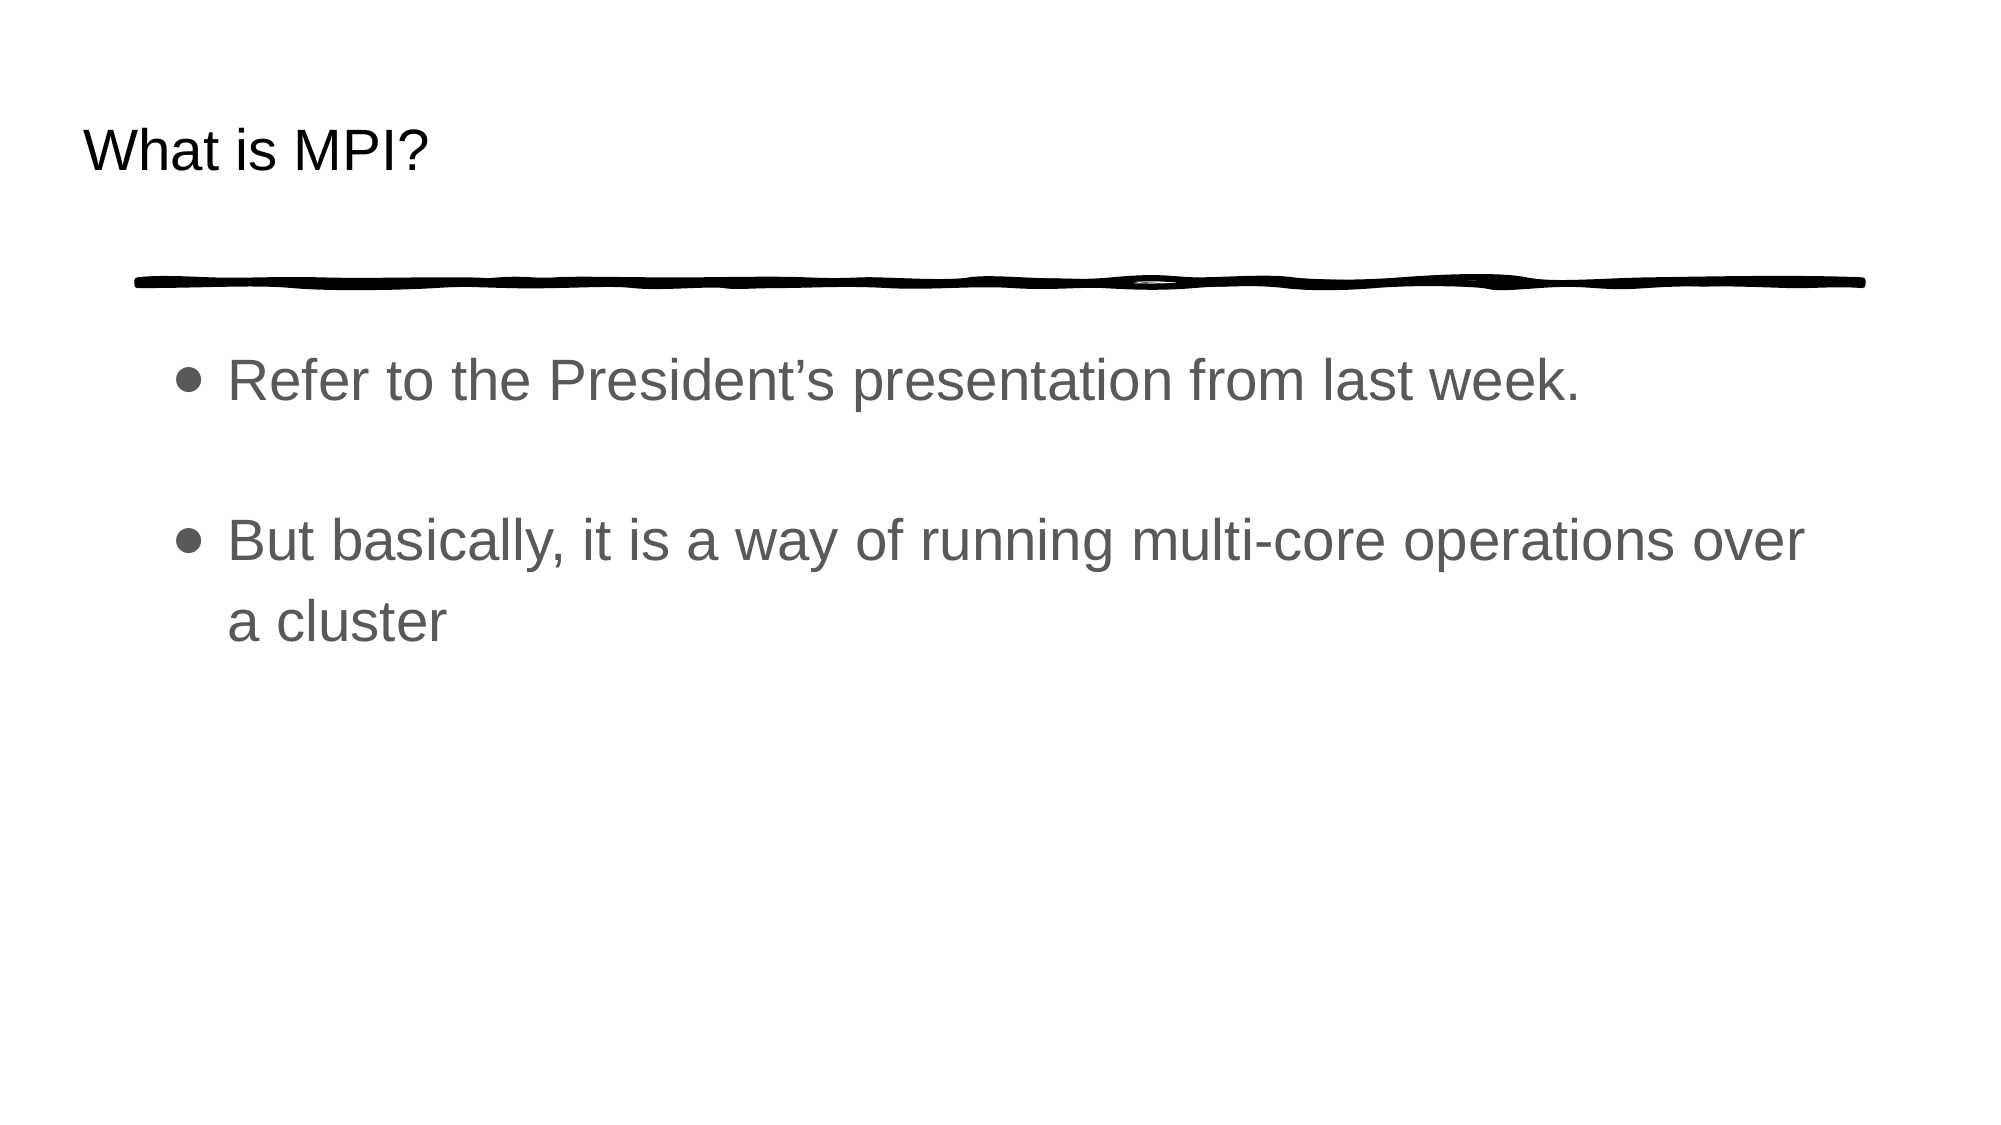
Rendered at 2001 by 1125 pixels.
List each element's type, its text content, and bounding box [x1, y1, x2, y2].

list Refer to the President’s presentation from last week. But basically, it is a way of running multi-core operations over a cluster [137, 316, 1863, 1014]
title What is MPI? [68, 97, 1932, 223]
